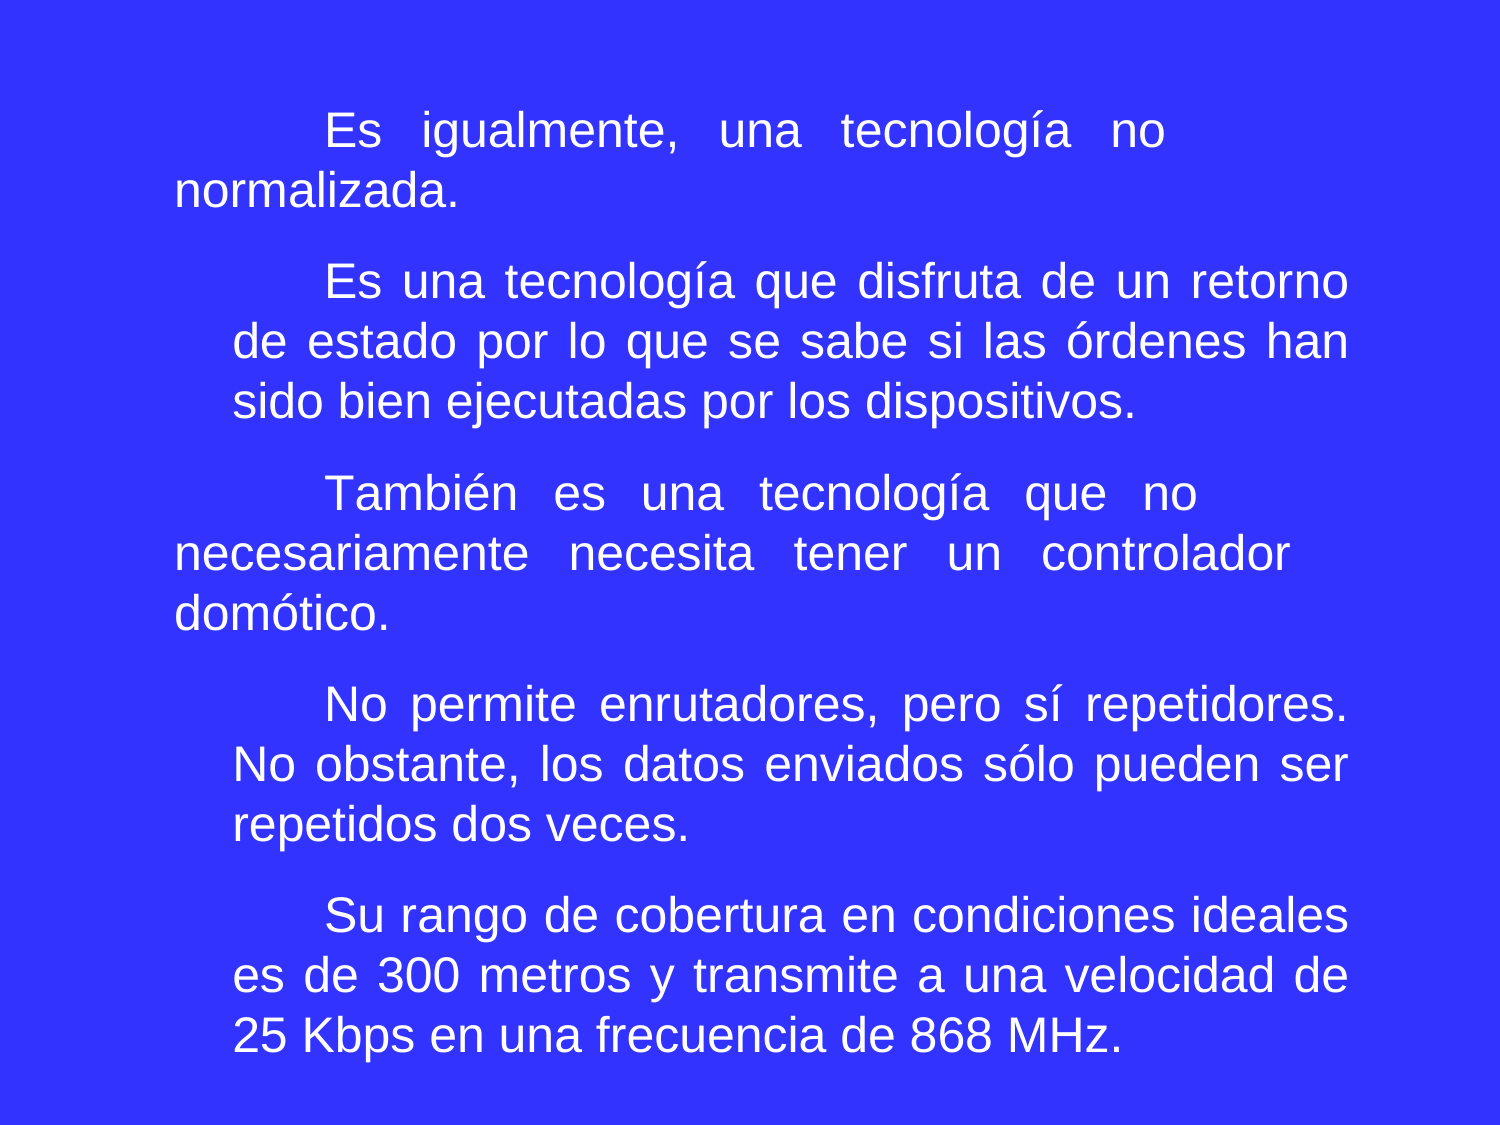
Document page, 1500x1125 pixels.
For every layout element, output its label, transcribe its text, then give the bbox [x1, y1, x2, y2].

text_box Es igualmente, una tecnología no normalizada. Es una tecnología que disfruta de un retorno de estado por lo que se sabe si las órdenes han sido bien ejecutadas por los dispositivos. También es una tecnología que no necesariamente necesita tener un controlador domótico. No permite enrutadores, pero sí repetidores. No obstante, los datos enviados sólo pueden ser repetidos dos veces. Su rango de cobertura en condiciones ideales es de 300 metros y transmite a una velocidad de 25 Kbps en una frecuencia de 868 MHz. [159, 90, 1365, 1071]
